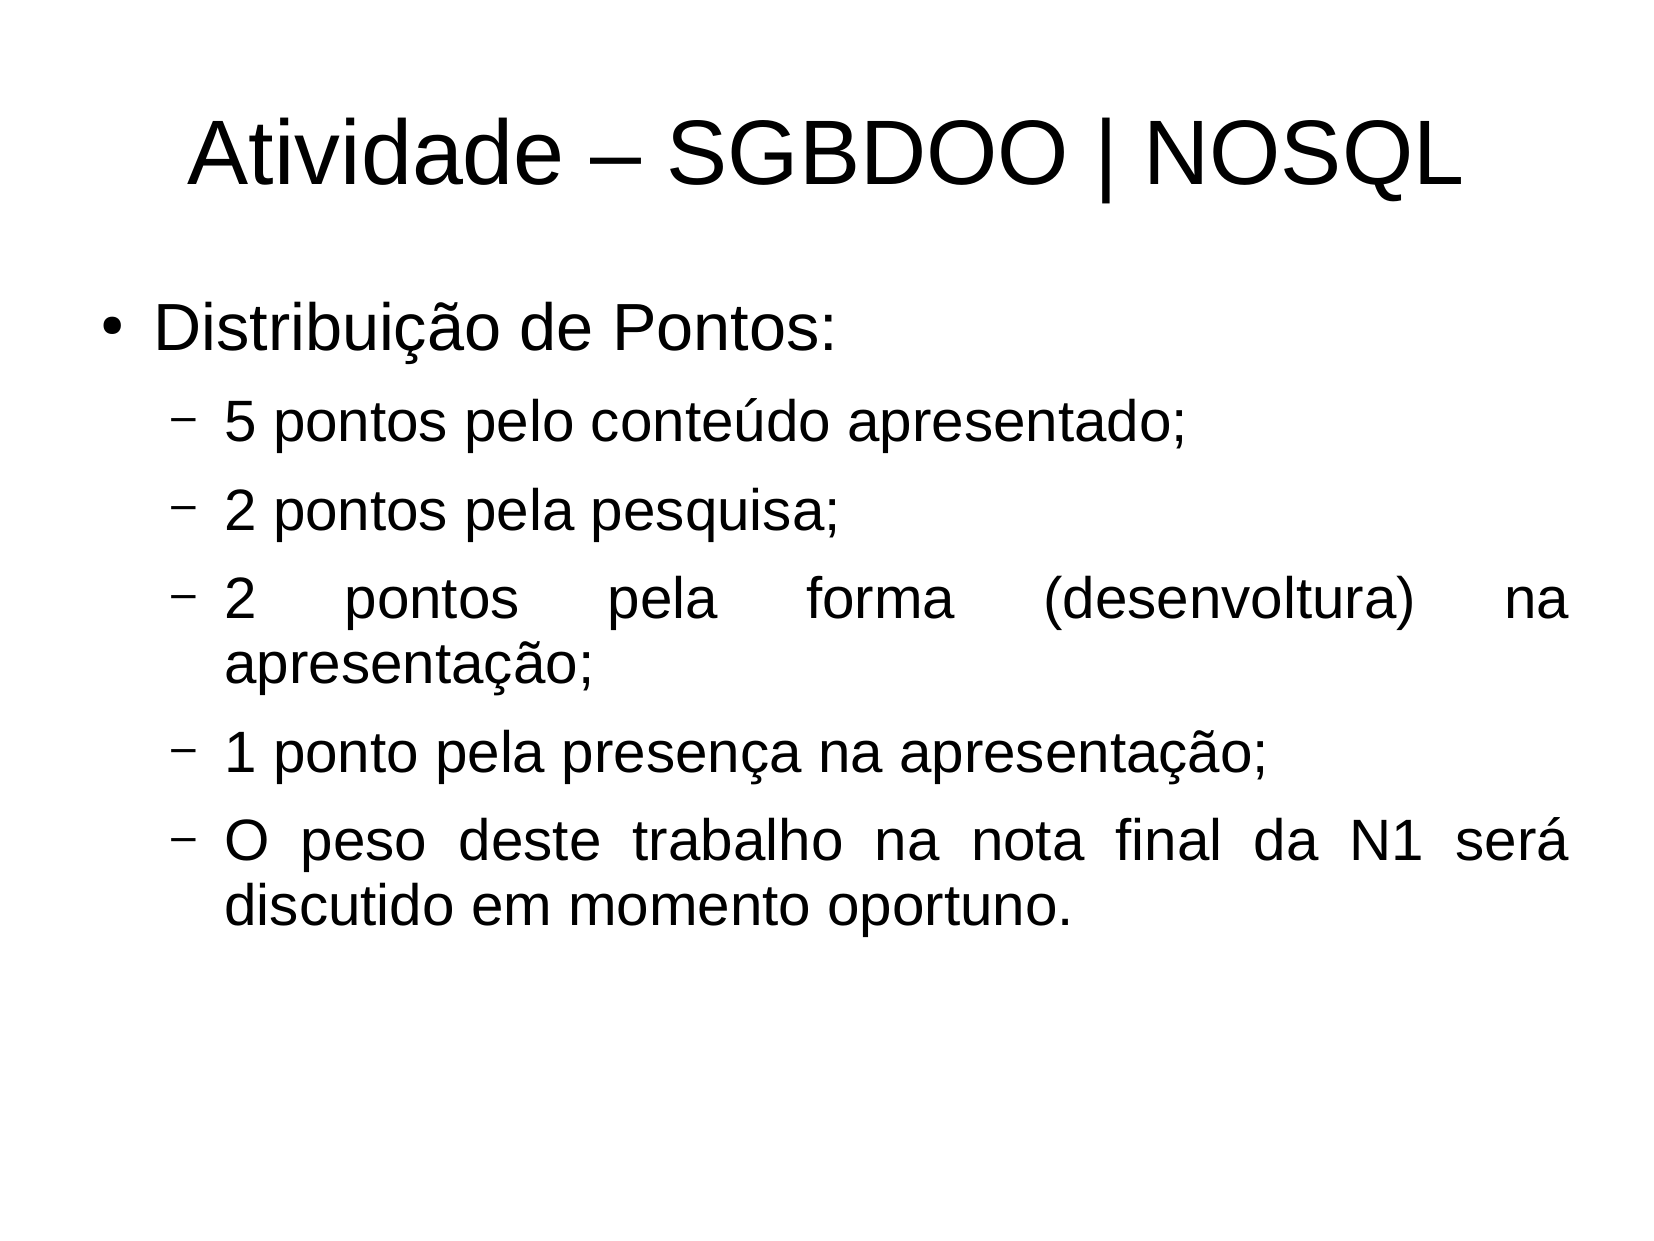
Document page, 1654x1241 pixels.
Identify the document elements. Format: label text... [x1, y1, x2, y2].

title Atividade – SGBDOO | NOSQL [82, 49, 1571, 257]
list Distribuição de Pontos: 5 pontos pelo conteúdo apresentado; 2 pontos pela pesquisa; 2 pontos pela forma (desenvoltura) na apresentação; 1 ponto pela presença na apresentação; O peso deste trabalho na nota final da N1 será discutido em momento oportuno. [82, 290, 1571, 1010]
